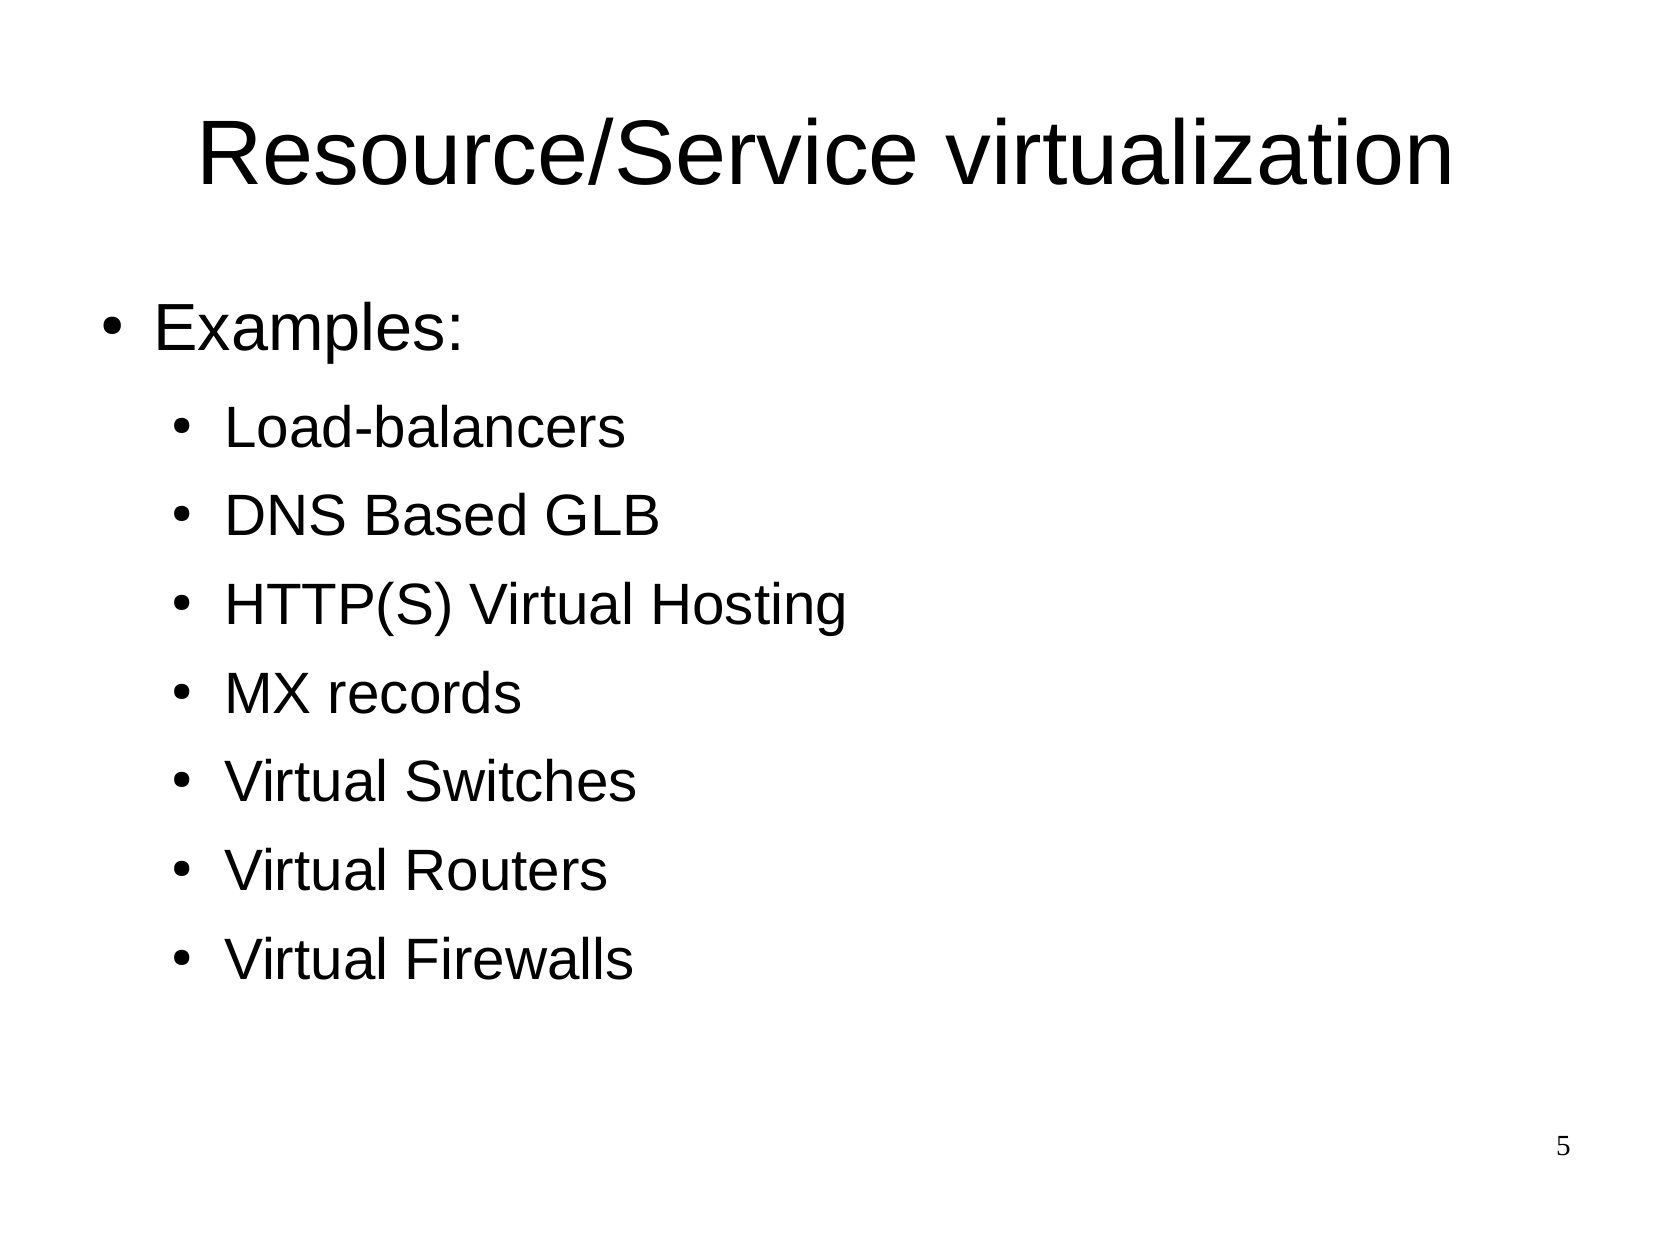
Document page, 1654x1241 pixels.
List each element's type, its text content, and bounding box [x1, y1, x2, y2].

title Resource/Service virtualization [82, 49, 1571, 257]
list Examples: Load-balancers DNS Based GLB HTTP(S) Virtual Hosting MX records Virtual Switches Virtual Routers Virtual Firewalls [82, 290, 1571, 1109]
